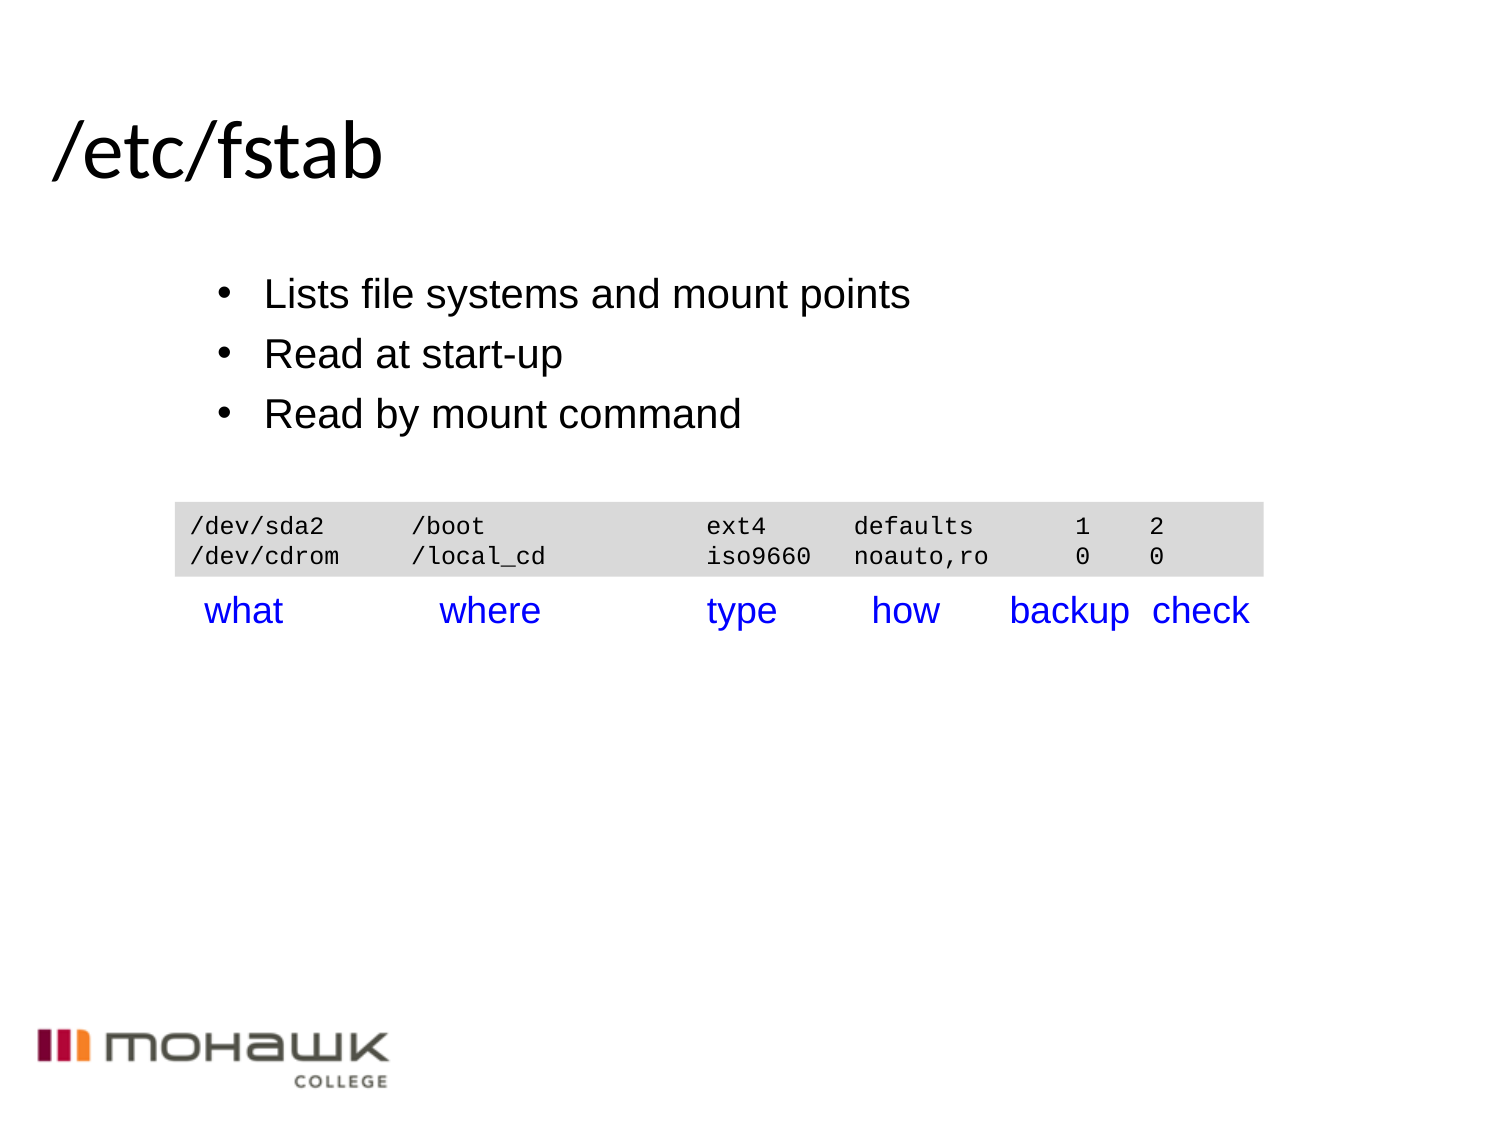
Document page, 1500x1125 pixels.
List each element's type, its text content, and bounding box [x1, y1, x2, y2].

text_box where [424, 578, 557, 639]
text_box ﻿/dev/sda2 /boot ext4 defaults 1 2 ﻿/dev/cdrom /local_cd iso9660 noauto,ro 0 0 [174, 501, 1264, 577]
text_box backup [994, 578, 1136, 639]
text_box Lists file systems and mount points Read at start-up Read by mount command [202, 249, 927, 445]
title /etc/fstab [37, 87, 1388, 250]
text_box check [1136, 578, 1265, 639]
text_box how [856, 578, 955, 639]
picture [5, 1000, 422, 1118]
text_box what [189, 578, 298, 639]
text_box type [691, 578, 793, 639]
